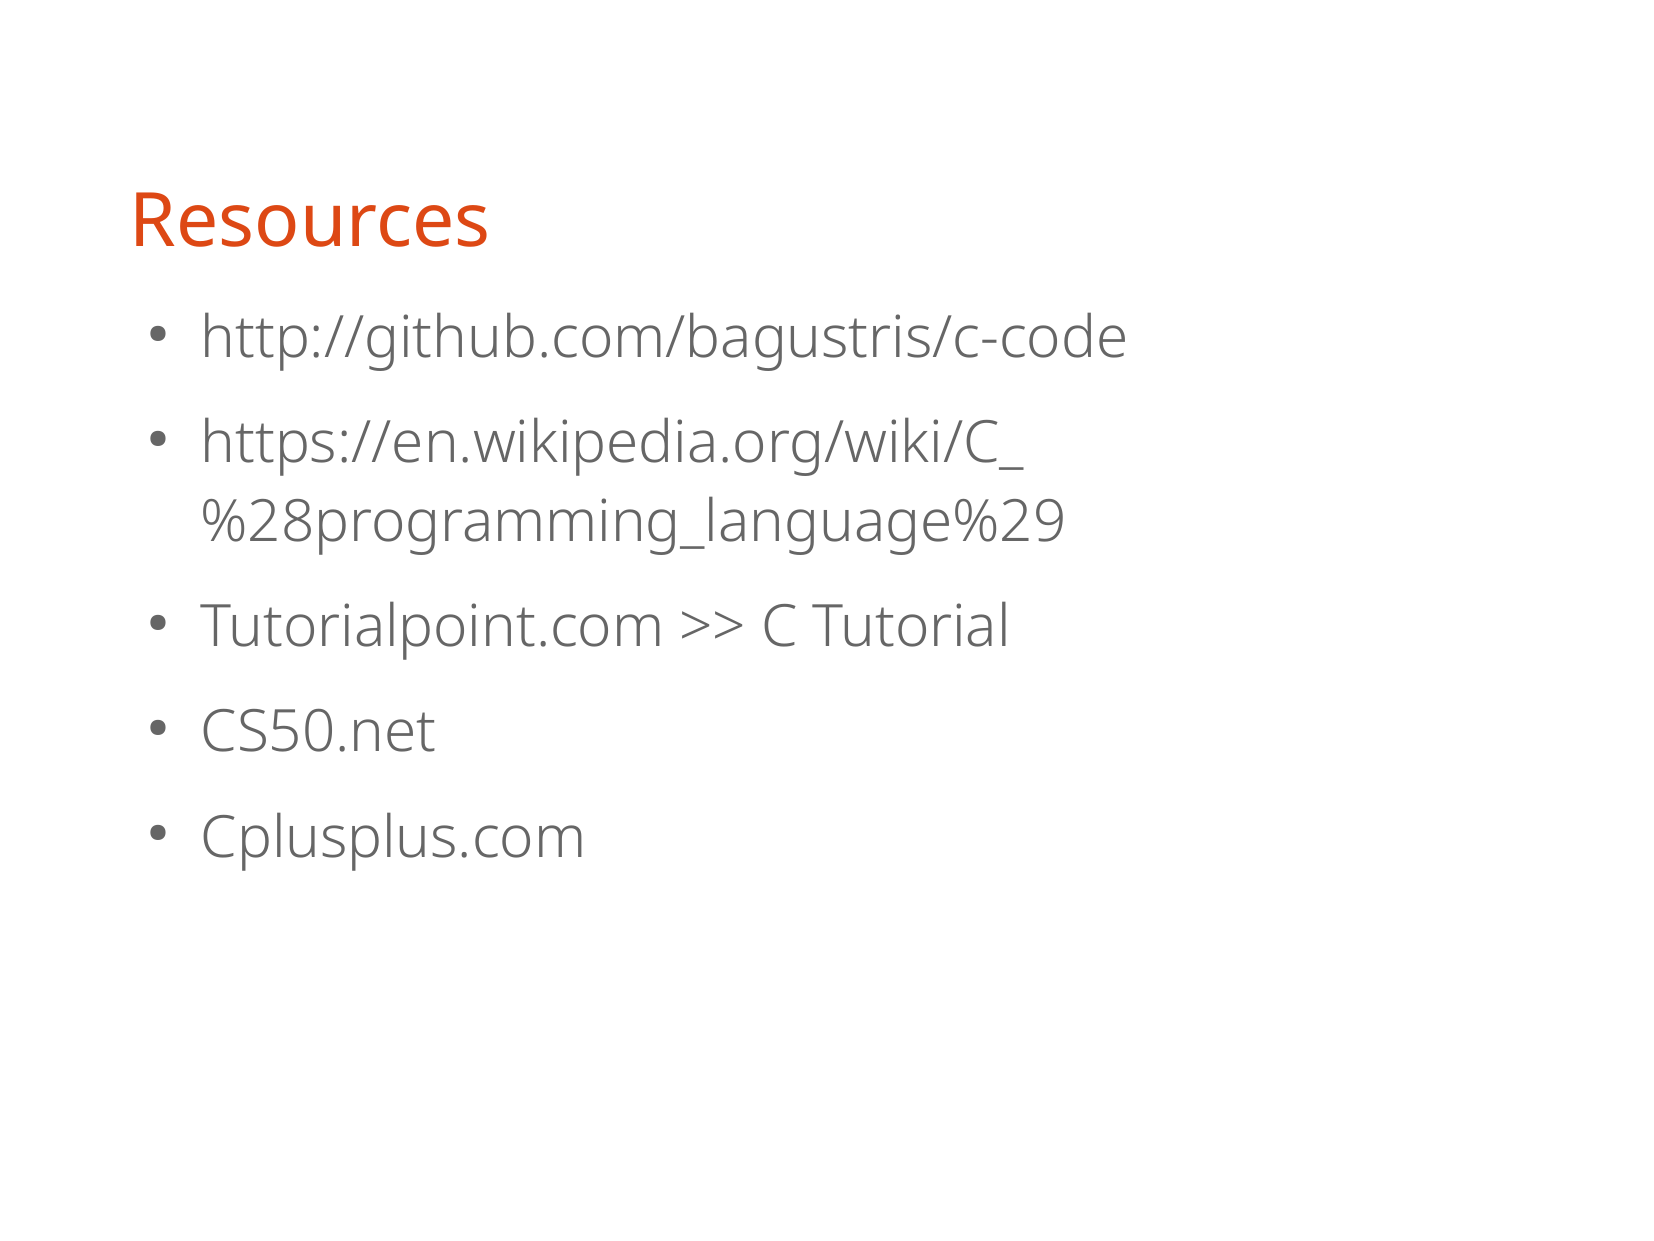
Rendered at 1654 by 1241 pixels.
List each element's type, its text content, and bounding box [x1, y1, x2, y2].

title Resources [129, 153, 1518, 281]
list http://github.com/bagustris/c-code https://en.wikipedia.org/wiki/C_%28programming_language%29 Tutorialpoint.com >> C Tutorial CS50.net Cplusplus.com [129, 295, 1518, 1010]
